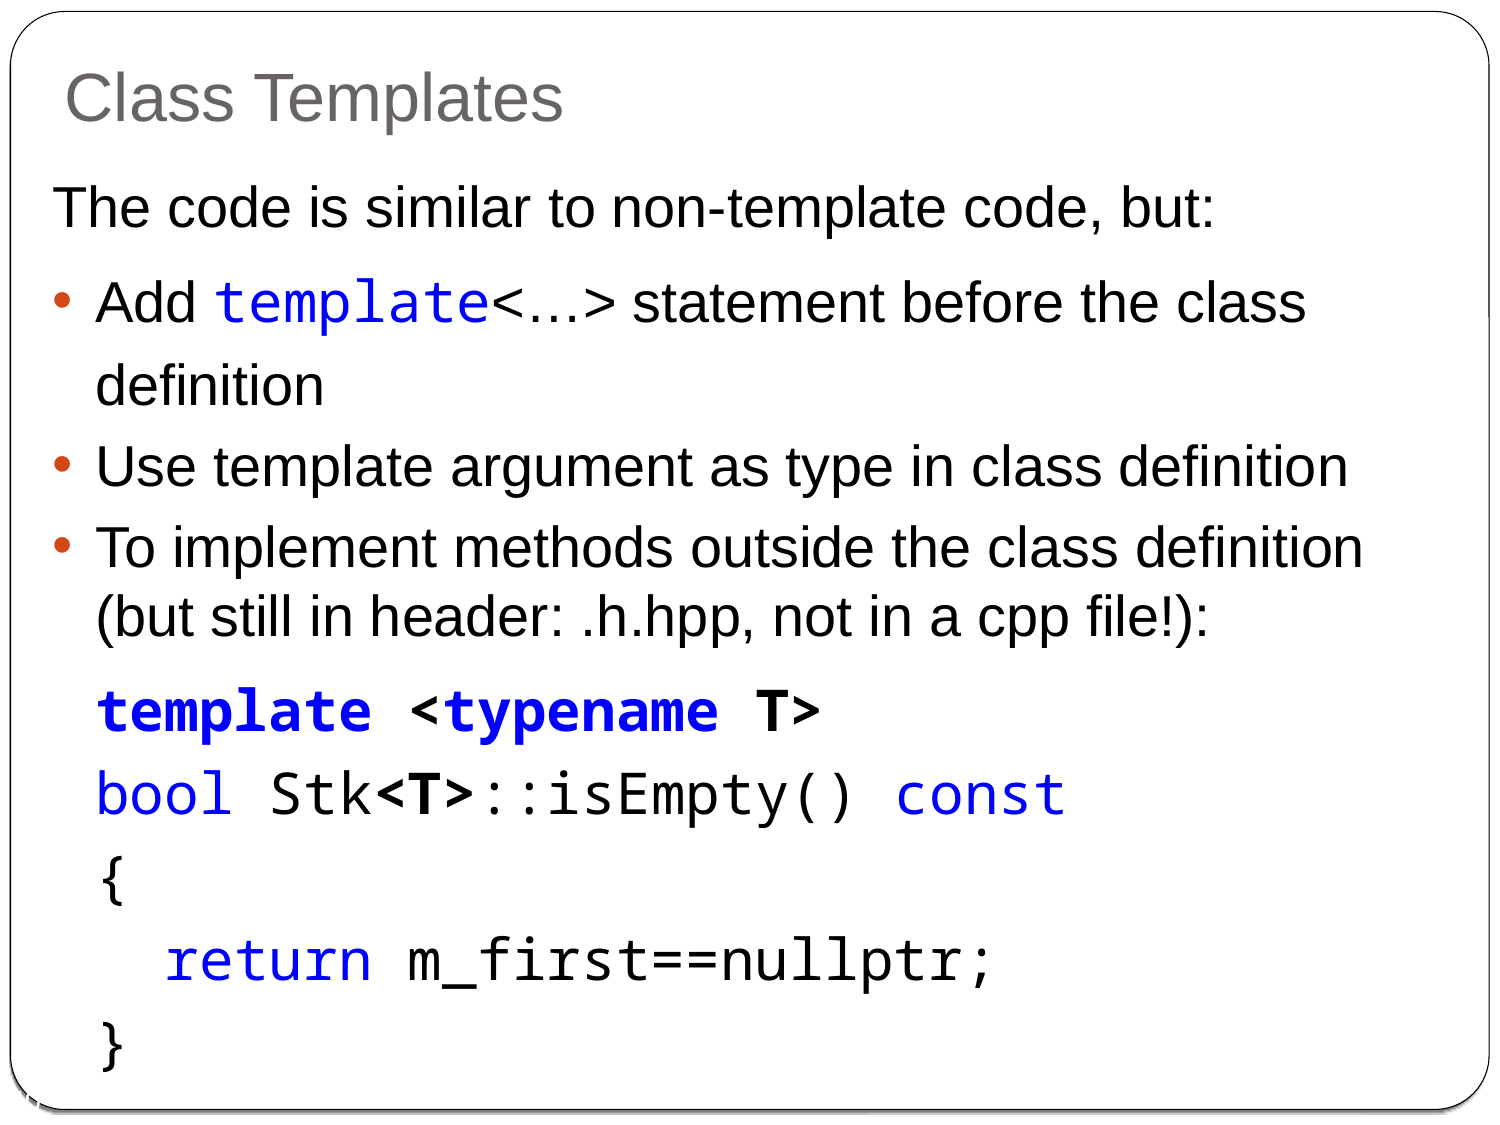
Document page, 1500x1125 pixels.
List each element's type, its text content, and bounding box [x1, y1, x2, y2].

list The code is similar to non-template code, but: Add template<…> statement before the class definition Use template argument as type in class definition To implement methods outside the class definition (but still in header: .h.hpp, not in a cpp file!): template <typename T> bool Stk<T>::isEmpty() const { return m_first==nullptr; } [37, 162, 1463, 1088]
title Class Templates [50, 45, 1450, 150]
slide_number <number> [0, 1074, 50, 1125]
